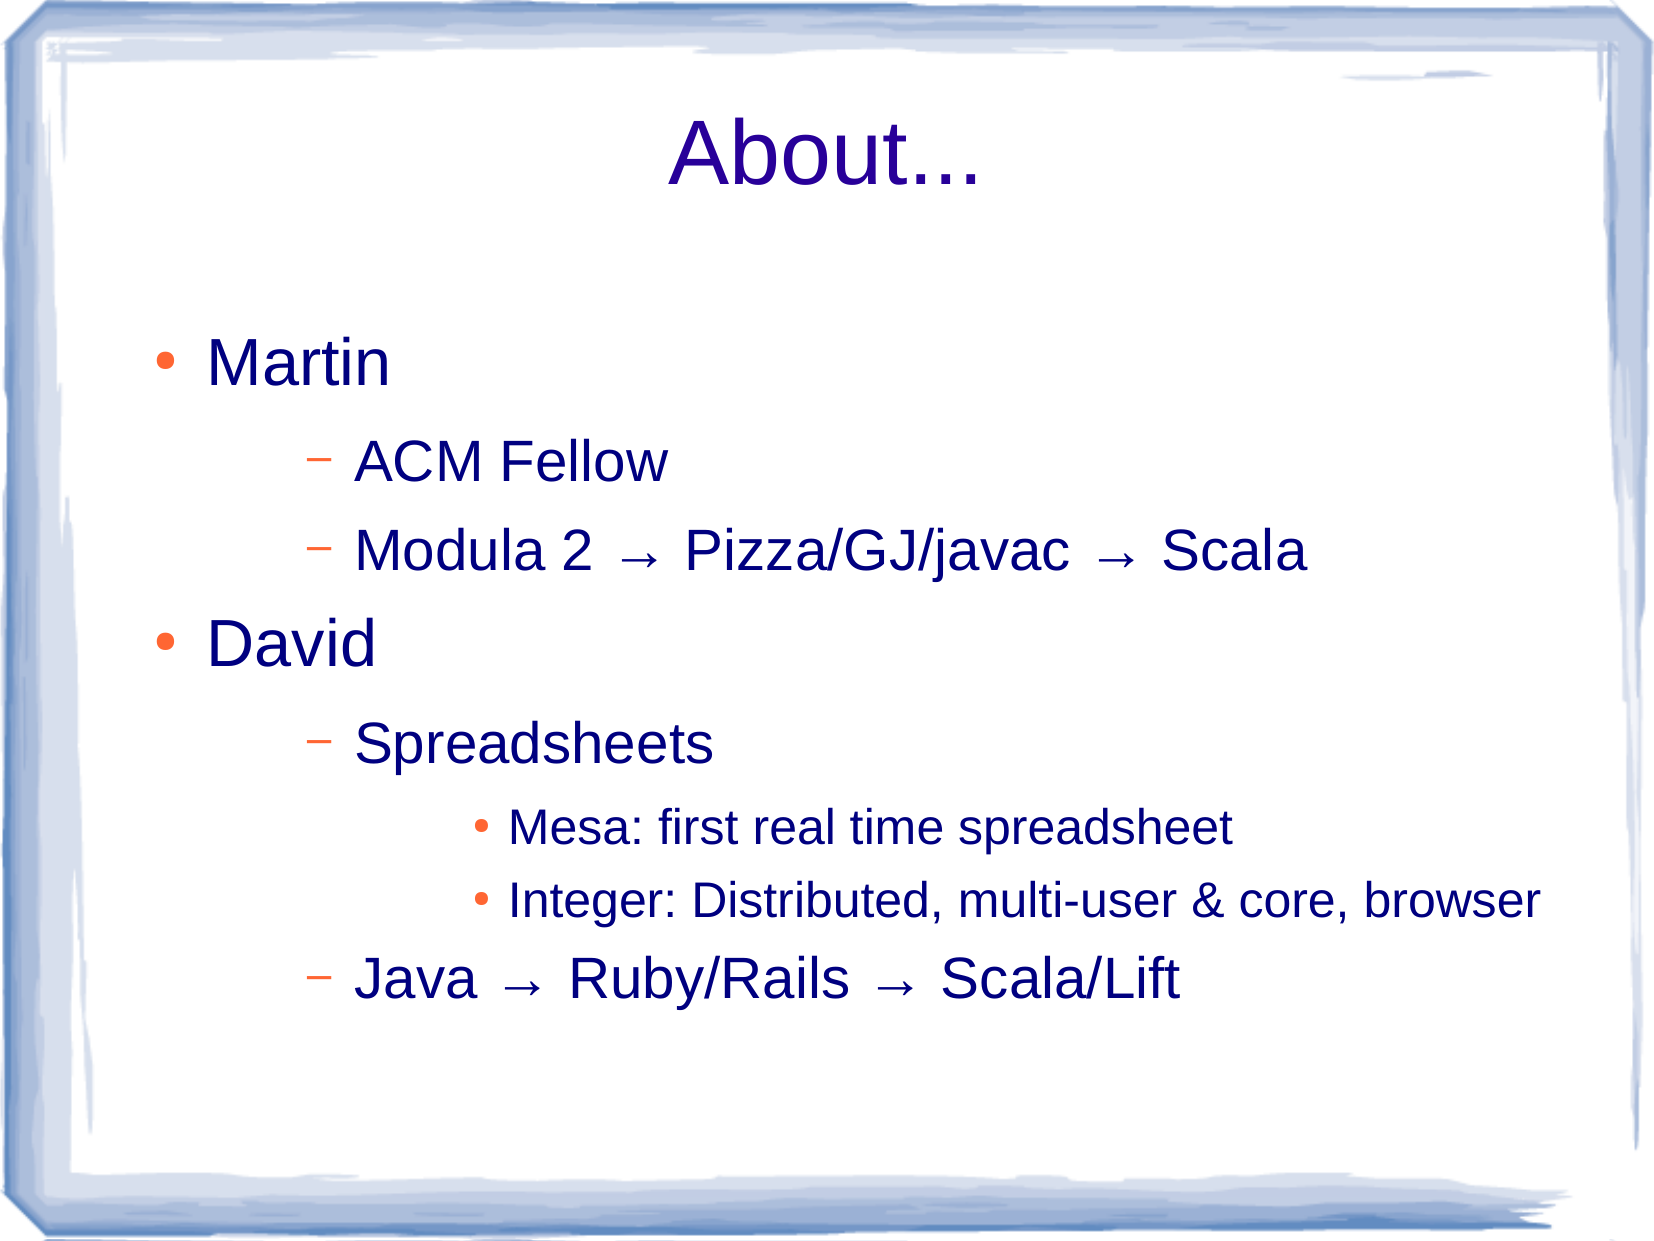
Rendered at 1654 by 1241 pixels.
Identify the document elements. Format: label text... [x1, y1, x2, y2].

picture [0, 0, 1654, 1241]
title About... [82, 56, 1571, 250]
list Martin ACM Fellow Modula 2 → Pizza/GJ/javac → Scala David Spreadsheets Mesa: first real time spreadsheet Integer: Distributed, multi-user & core, browser Java → Ruby/Rails → Scala/Lift [118, 324, 1571, 1129]
